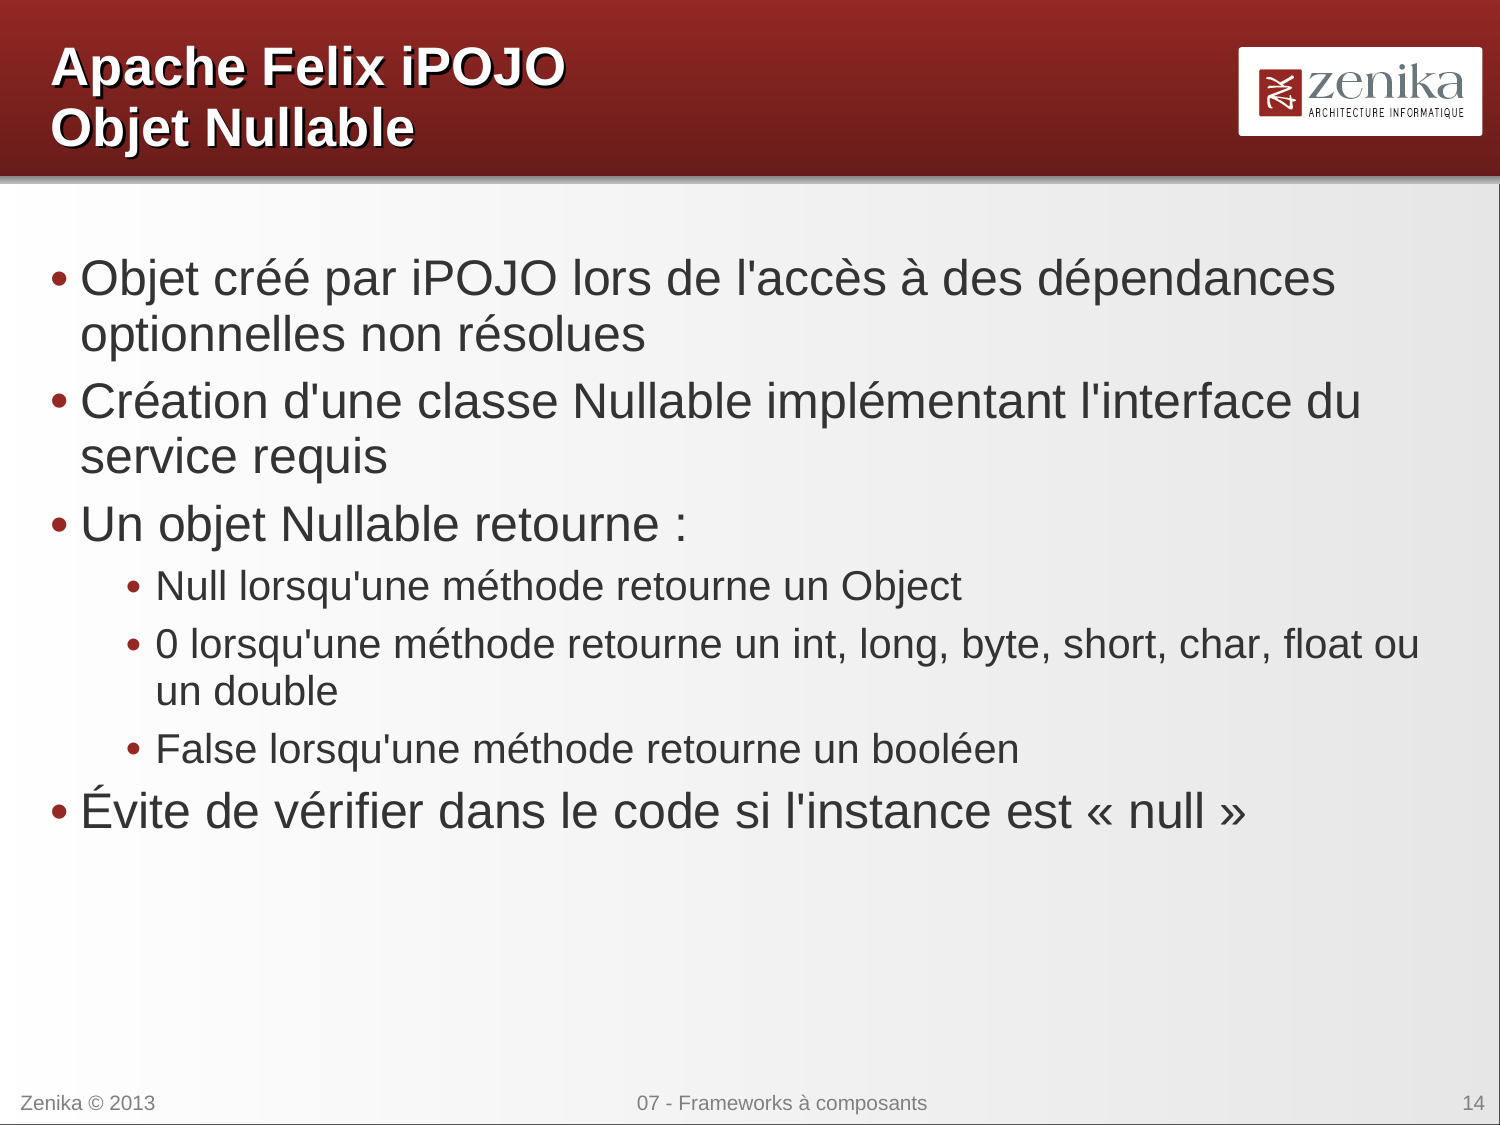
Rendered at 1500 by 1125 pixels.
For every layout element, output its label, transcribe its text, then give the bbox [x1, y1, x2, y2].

list Objet créé par iPOJO lors de l'accès à des dépendances optionnelles non résolues Création d'une classe Nullable implémentant l'interface du service requis Un objet Nullable retourne : Null lorsqu'une méthode retourne un Object 0 lorsqu'une méthode retourne un int, long, byte, short, char, float ou un double False lorsqu'une méthode retourne un booléen Évite de vérifier dans le code si l'instance est « null » [50, 249, 1435, 1079]
picture [1257, 58, 1464, 125]
title Apache Felix iPOJO Objet Nullable [50, 15, 1206, 180]
